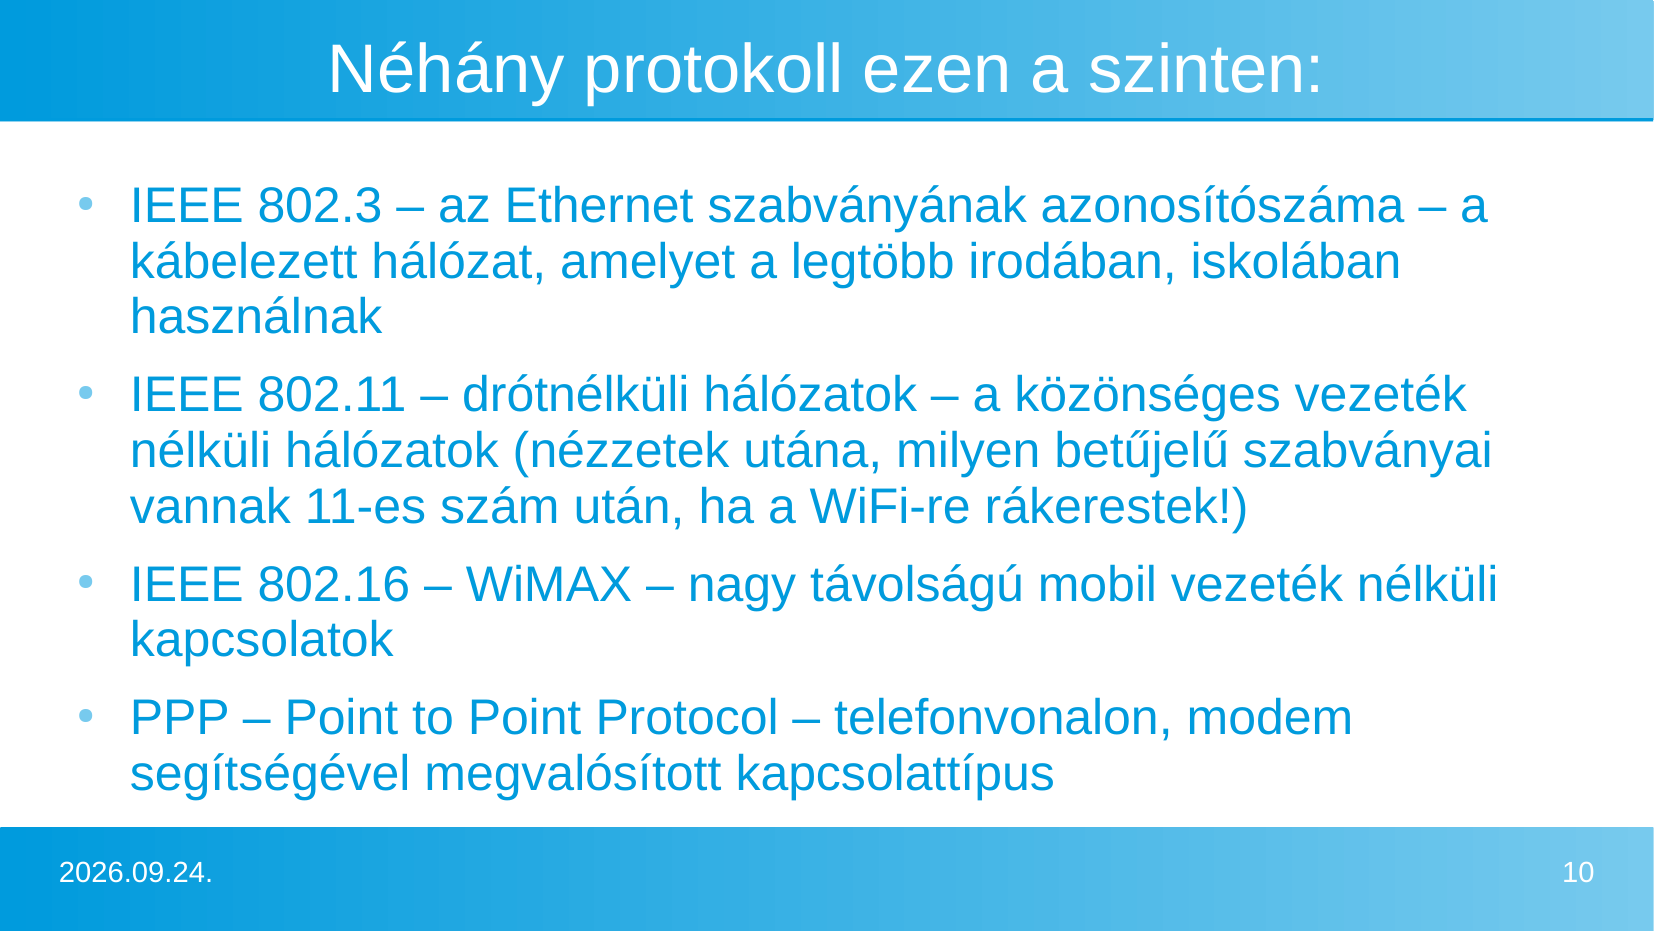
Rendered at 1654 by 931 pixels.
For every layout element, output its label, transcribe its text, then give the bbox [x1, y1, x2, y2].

title Néhány protokoll ezen a szinten: [59, 29, 1595, 108]
list IEEE 802.3 – az Ethernet szabványának azonosítószáma – a kábelezett hálózat, amelyet a legtöbb irodában, iskolában használnak IEEE 802.11 – drótnélküli hálózatok – a közönséges vezeték nélküli hálózatok (nézzetek utána, milyen betűjelű szabványai vannak 11-es szám után, ha a WiFi-re rákerestek!) IEEE 802.16 – WiMAX – nagy távolságú mobil vezeték nélküli kapcsolatok PPP – Point to Point Protocol – telefonvonalon, modem segítségével megvalósított kapcsolattípus [59, 177, 1595, 827]
